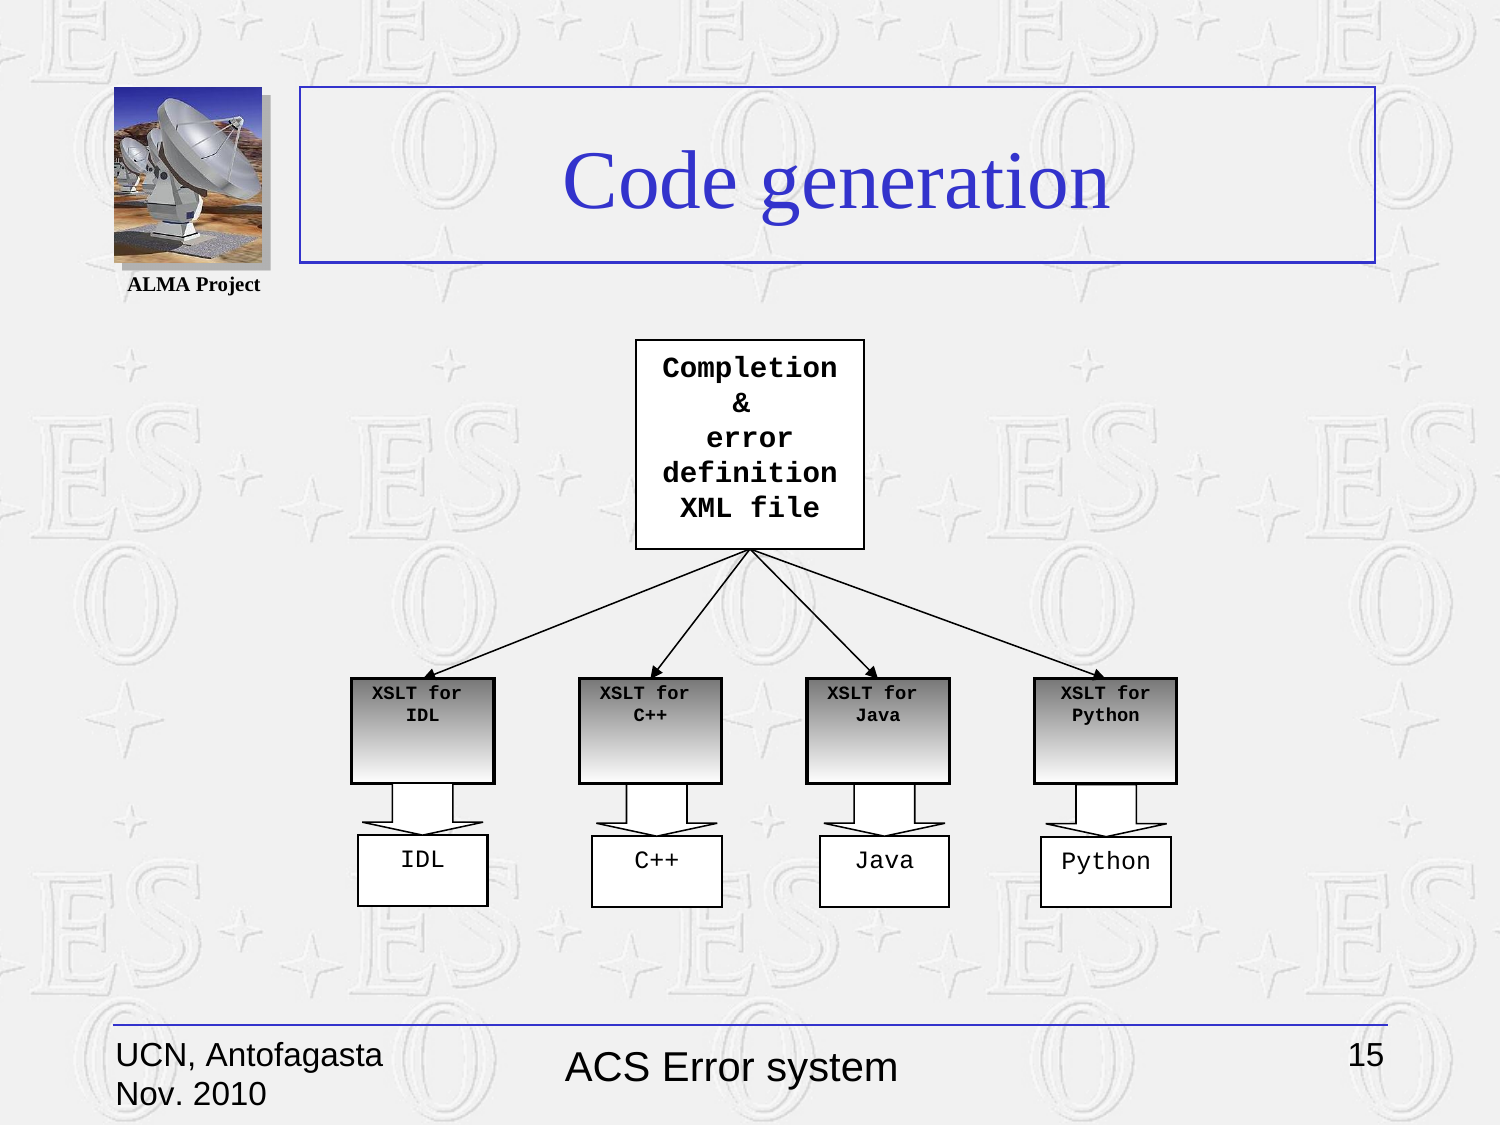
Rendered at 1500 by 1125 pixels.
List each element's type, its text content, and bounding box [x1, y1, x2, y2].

picture [0, 0, 1500, 1125]
text_box [362, 783, 484, 836]
text_box [1045, 784, 1167, 837]
text_box Java [819, 836, 950, 907]
title Code generation [299, 87, 1375, 263]
text_box Completion & error definition XML file [636, 340, 864, 549]
text_box XSLT for Python [1034, 678, 1177, 784]
text_box IDL [357, 835, 488, 906]
text_box [596, 784, 718, 837]
text_box Python [1041, 836, 1172, 908]
text_box [823, 784, 946, 837]
text_box XSLT for IDL [351, 678, 494, 784]
text_box XSLT for Java [806, 678, 950, 784]
text_box XSLT for C++ [579, 678, 722, 784]
text_box C++ [592, 836, 722, 907]
